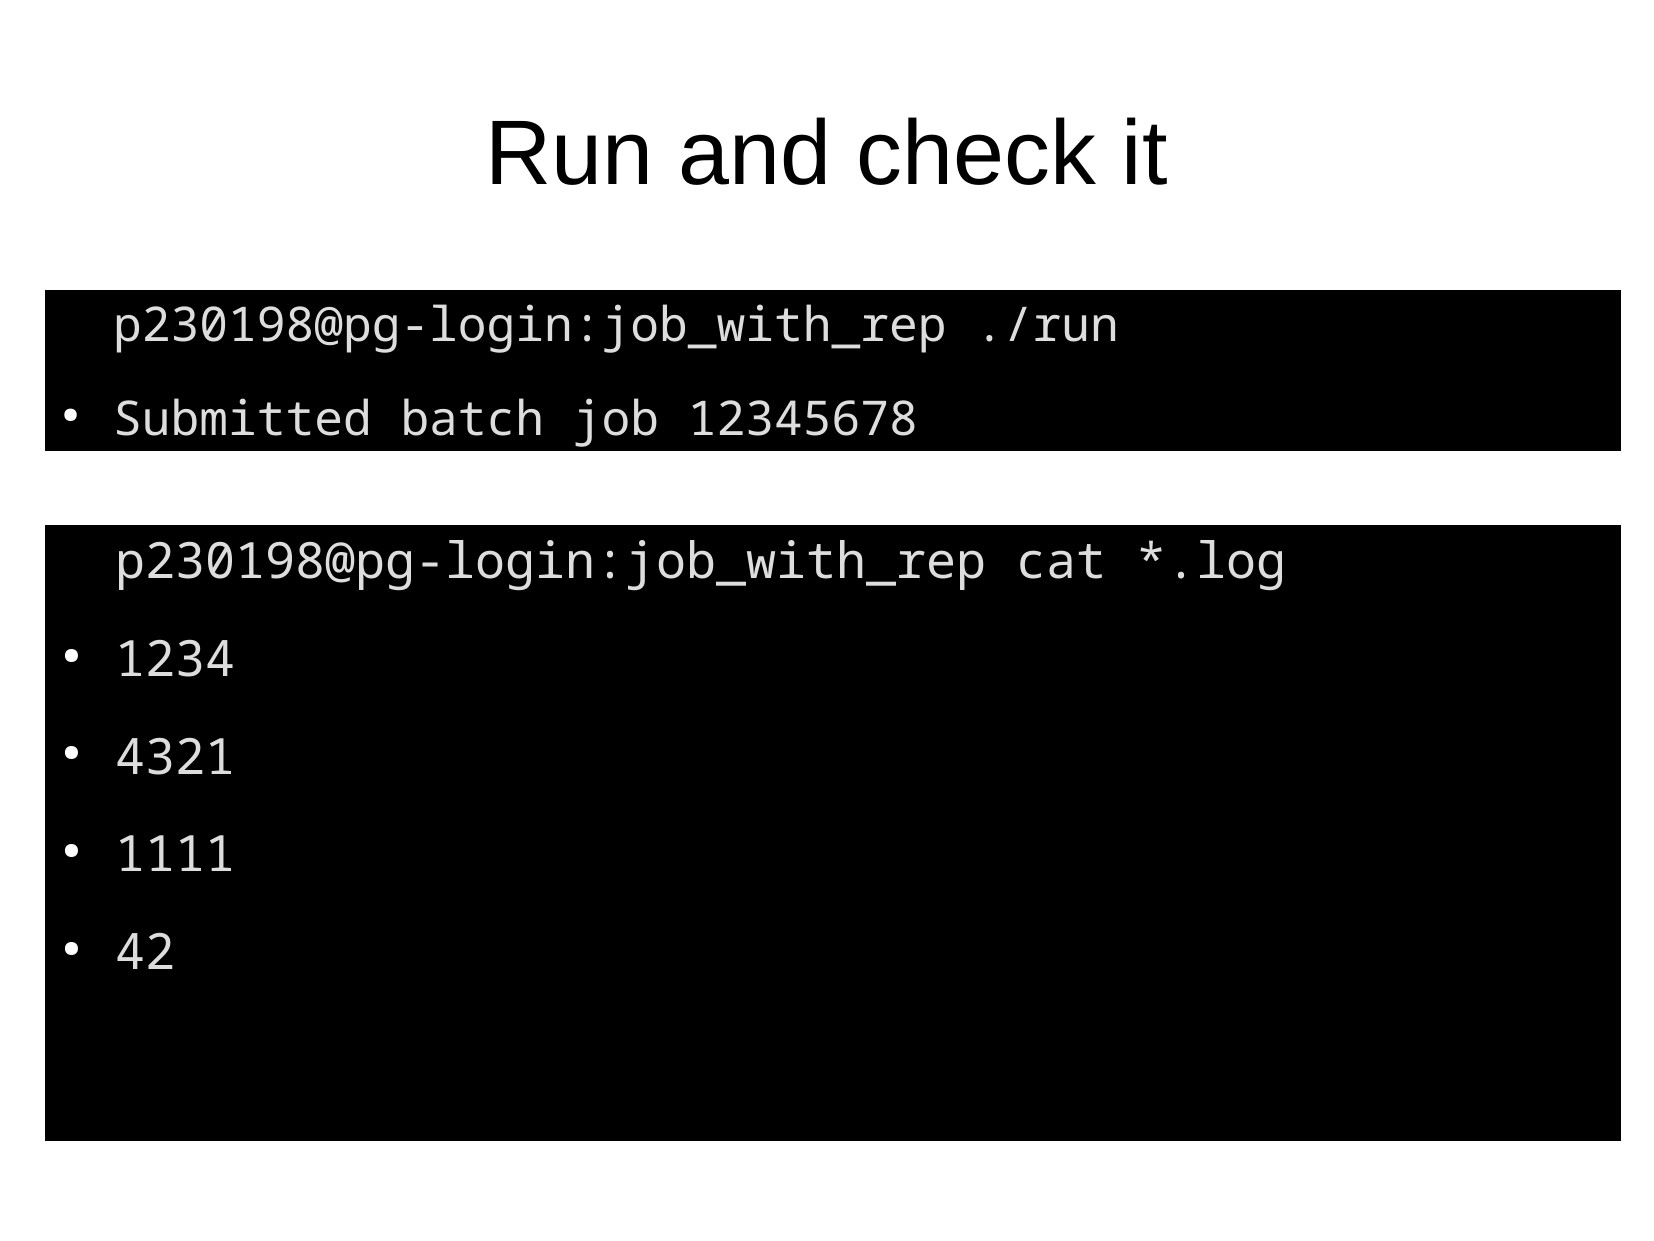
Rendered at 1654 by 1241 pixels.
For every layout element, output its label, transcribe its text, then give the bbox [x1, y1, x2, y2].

list p230198@pg-login:job_with_rep cat *.log 1234 4321 1111 42 [45, 525, 1621, 1141]
title Run and check it [82, 49, 1571, 257]
list p230198@pg-login:job_with_rep ./run Submitted batch job 12345678 [45, 290, 1621, 451]
